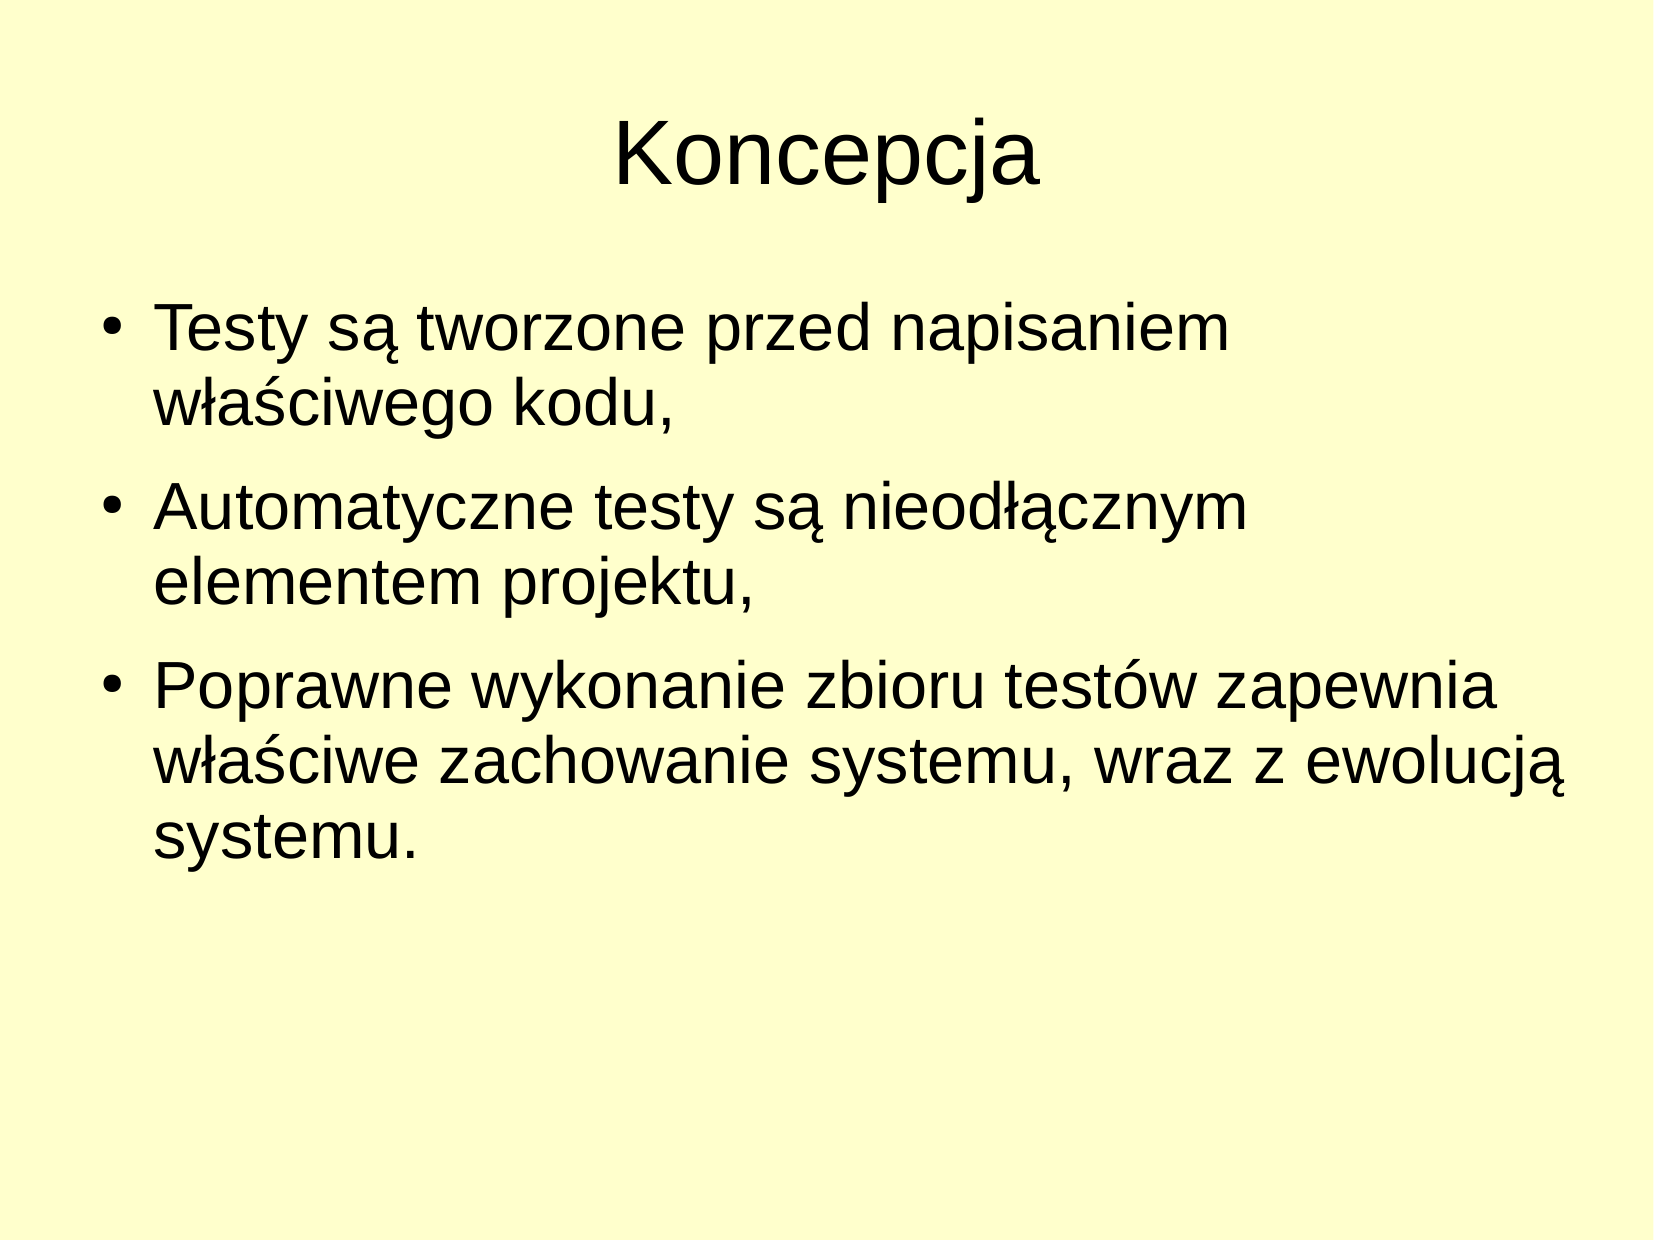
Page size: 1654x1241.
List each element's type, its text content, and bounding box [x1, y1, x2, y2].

title Koncepcja [82, 49, 1571, 257]
list Testy są tworzone przed napisaniem właściwego kodu, Automatyczne testy są nieodłącznym elementem projektu, Poprawne wykonanie zbioru testów zapewnia właściwe zachowanie systemu, wraz z ewolucją systemu. [82, 290, 1571, 1152]
